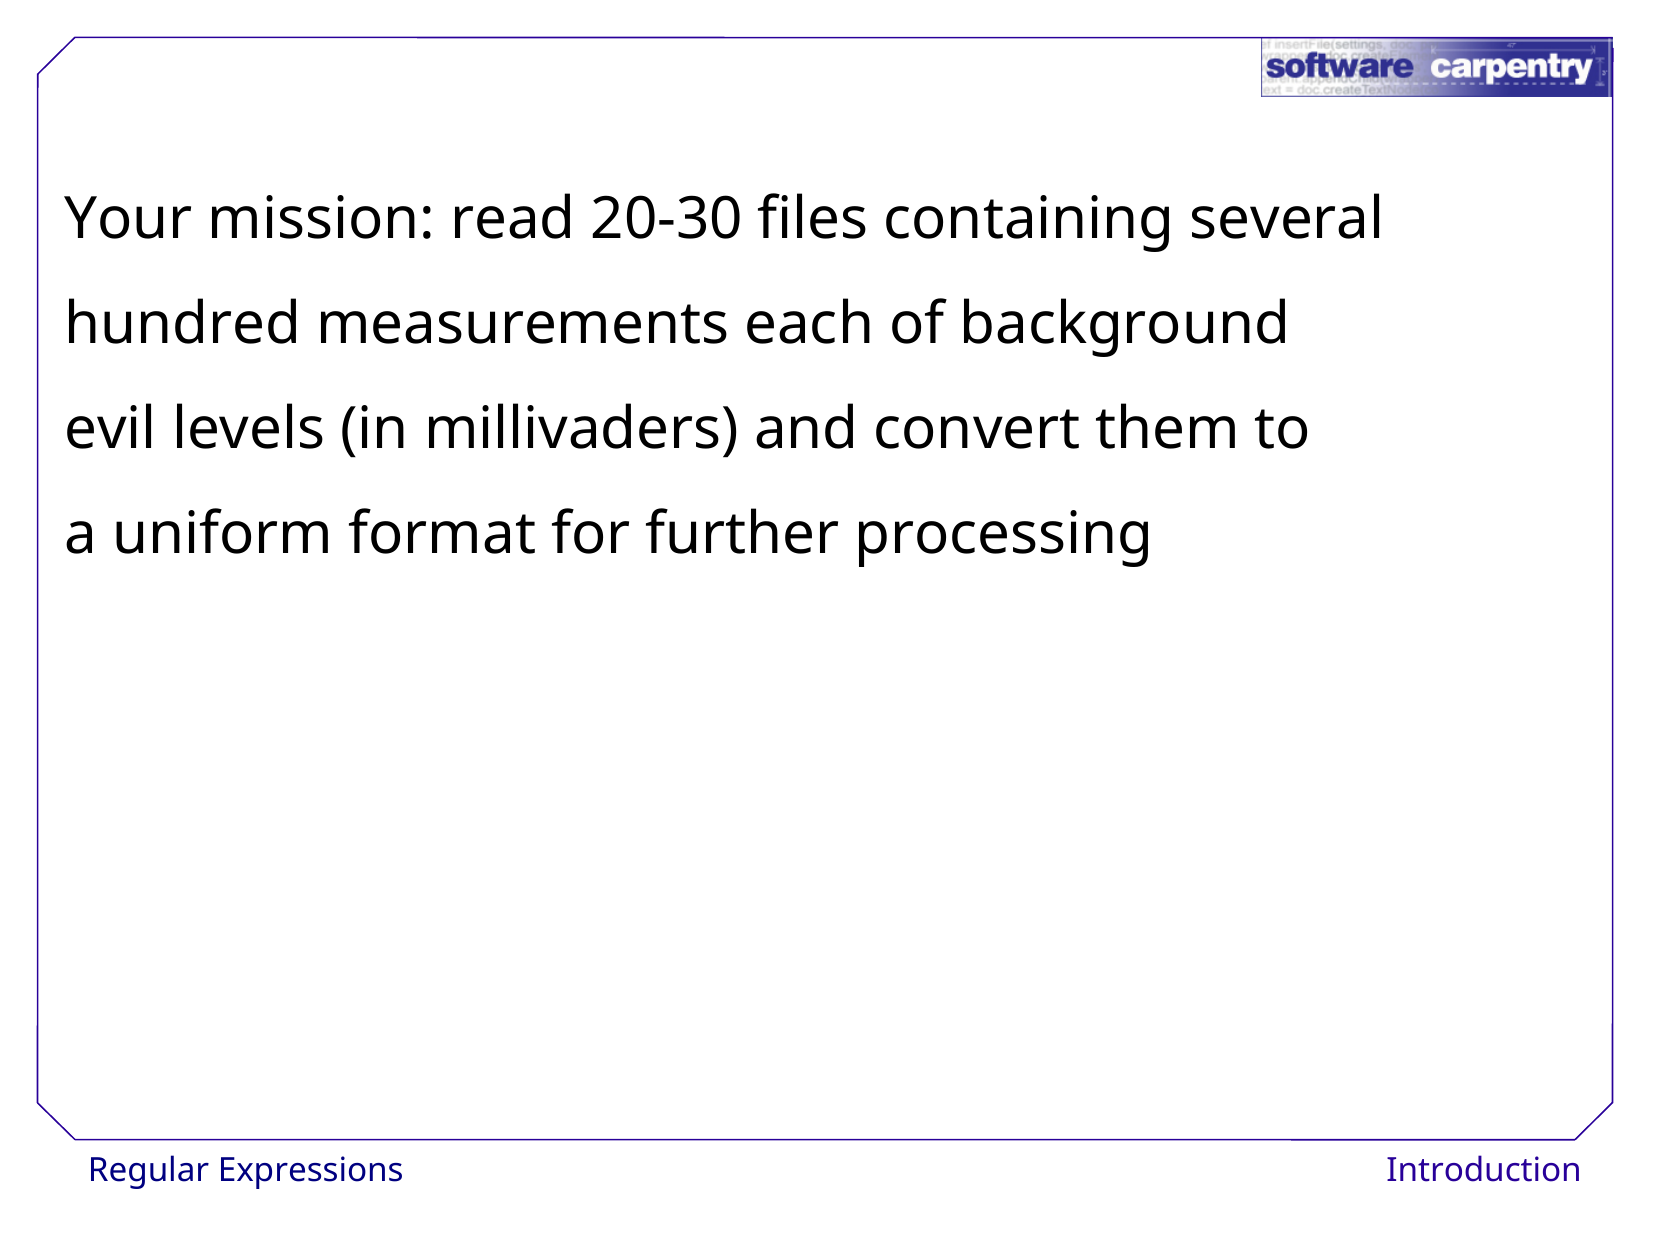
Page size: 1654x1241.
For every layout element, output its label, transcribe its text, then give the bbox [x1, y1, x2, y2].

picture [1261, 39, 1613, 97]
text_box Your mission: read 20-30 files containing several hundred measurements each of background evil levels (in millivaders) and convert them to a uniform format for further processing [49, 137, 1550, 574]
